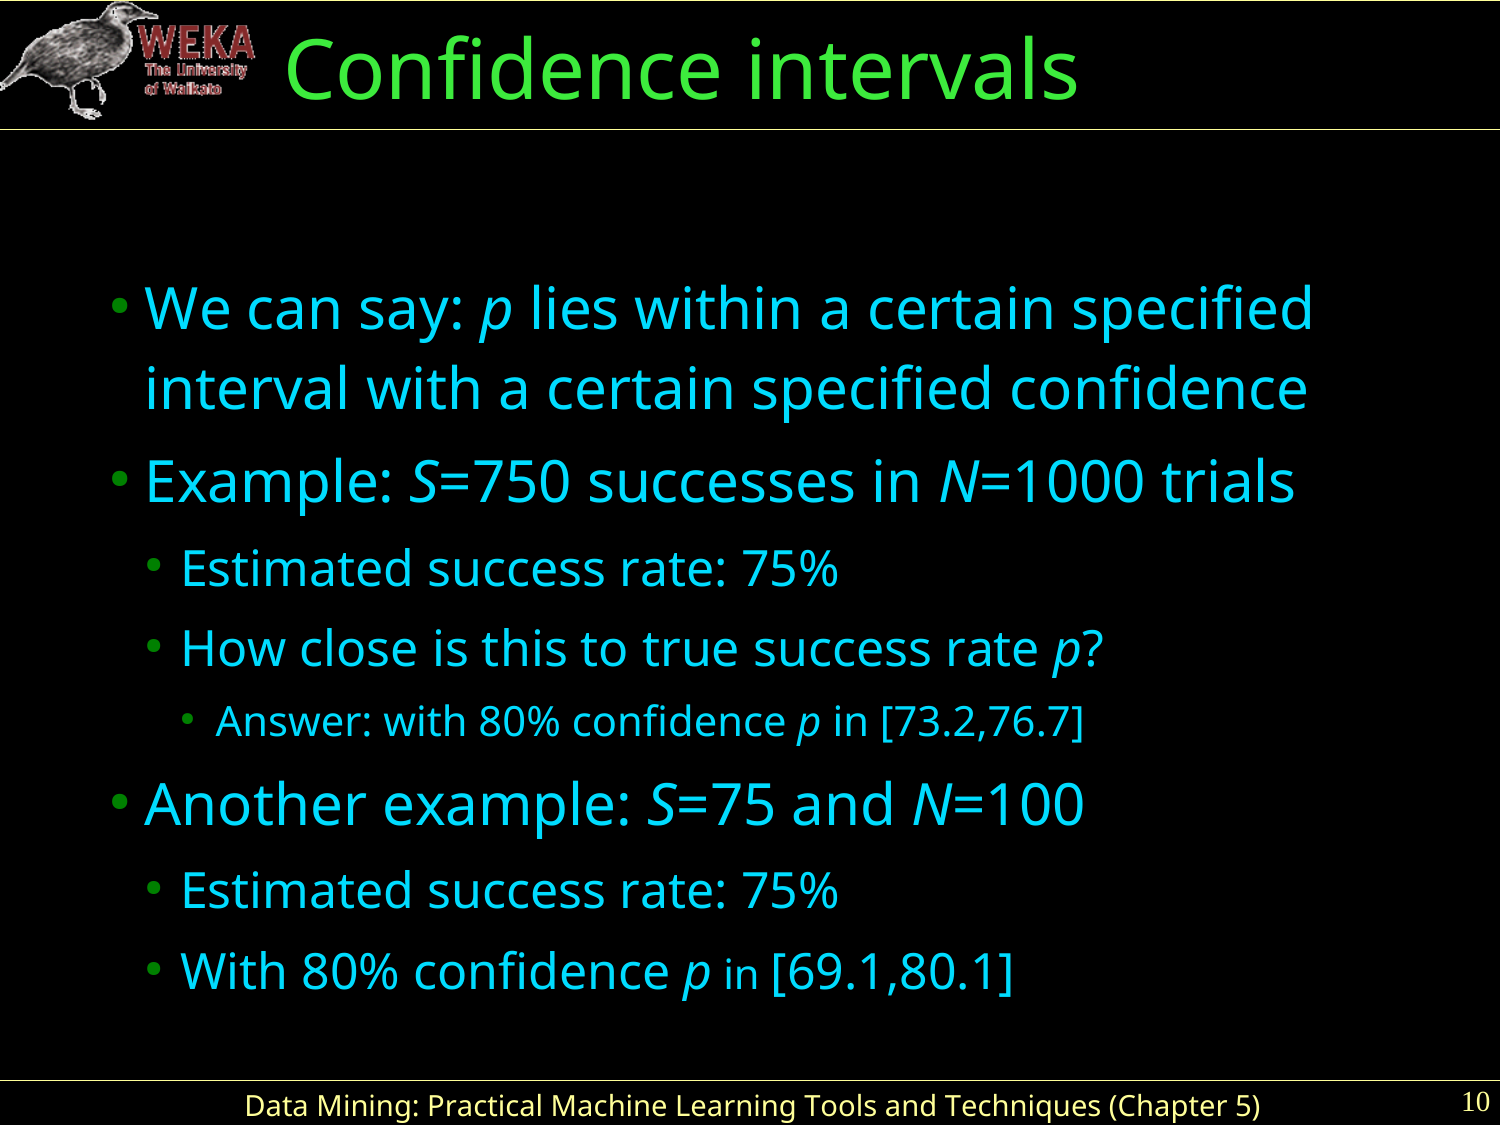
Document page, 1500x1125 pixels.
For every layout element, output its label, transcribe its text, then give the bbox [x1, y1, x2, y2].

text_box We can say: p lies within a certain specified interval with a certain specified confidence Example: S=750 successes in N=1000 trials Estimated success rate: 75% How close is this to true success rate p? Answer: with 80% confidence p in [73.2,76.7] Another example: S=75 and N=100 Estimated success rate: 75% With 80% confidence p in [69.1,80.1] [59, 260, 1447, 936]
title Confidence intervals [268, 0, 1500, 148]
picture [0, 1, 266, 129]
